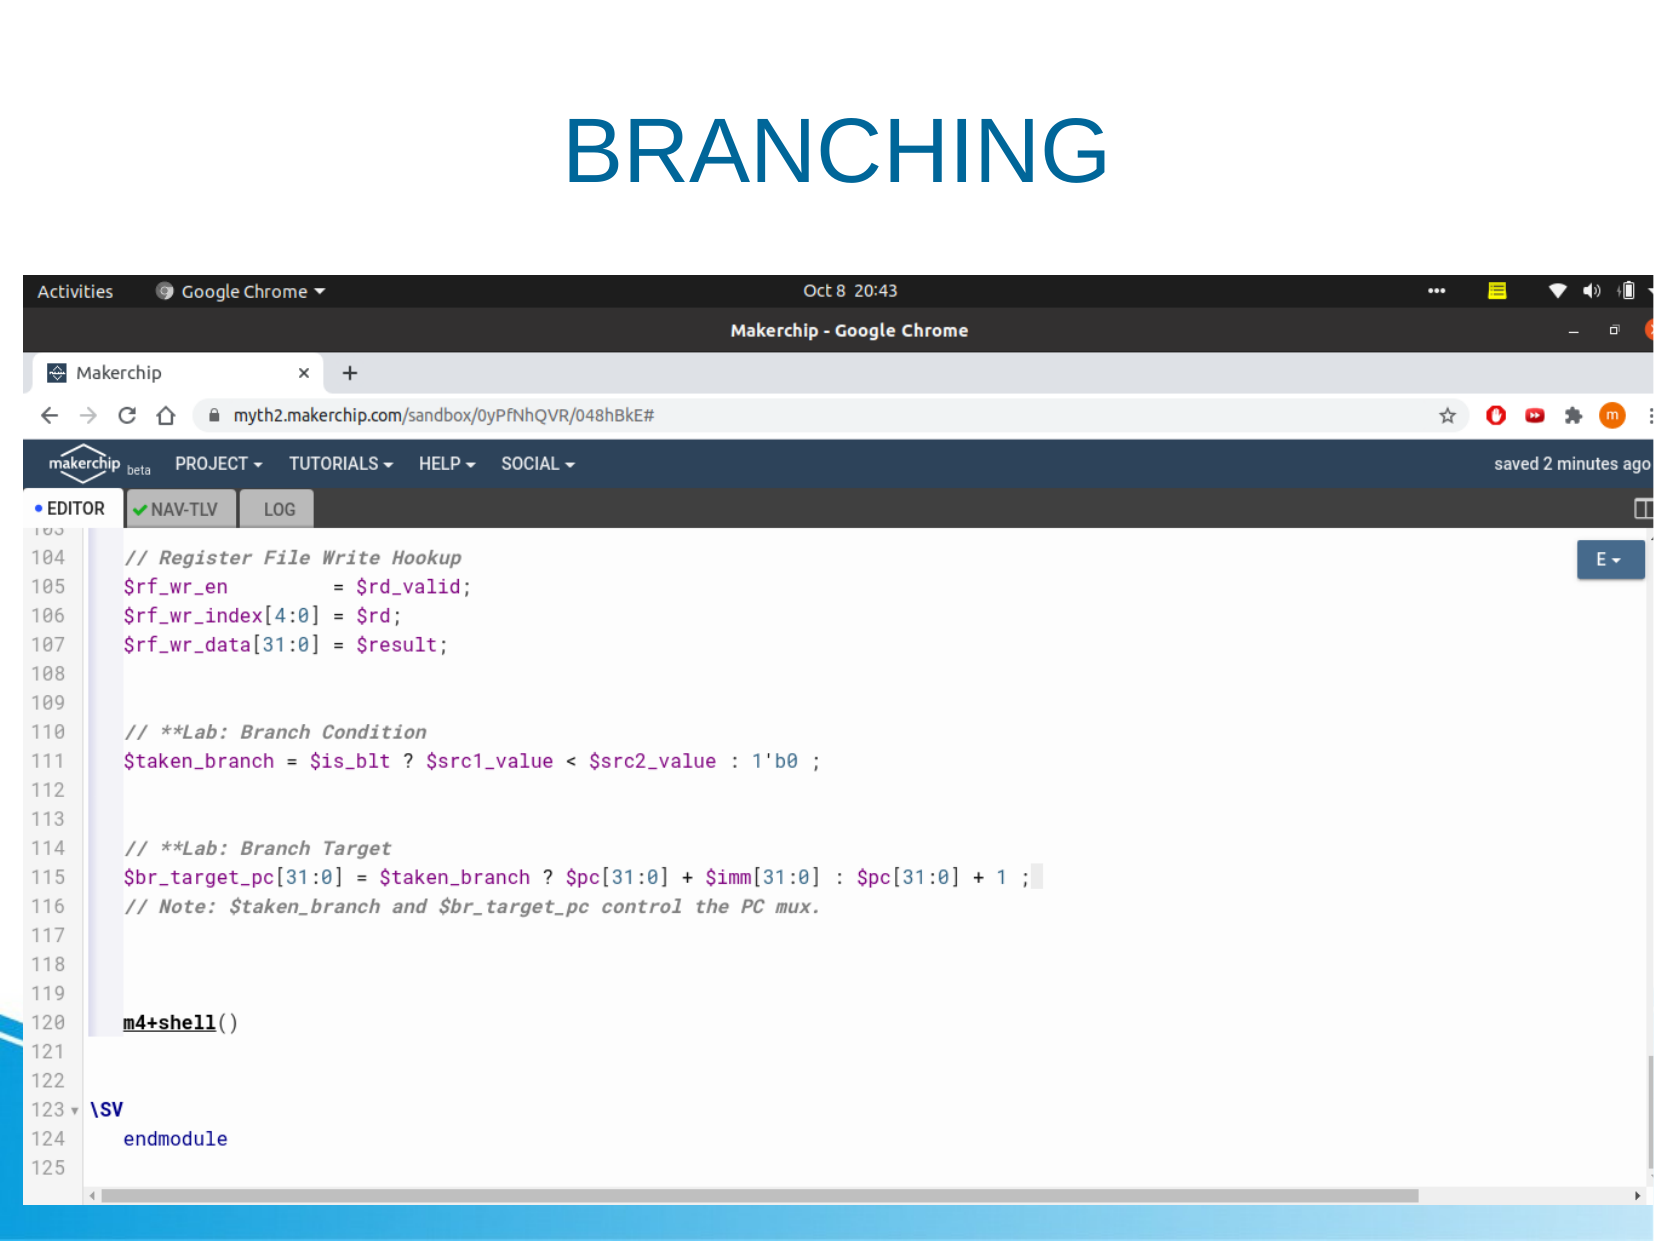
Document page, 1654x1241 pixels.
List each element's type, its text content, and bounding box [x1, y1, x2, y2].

picture [0, 275, 1654, 1241]
title BRANCHING [106, 47, 1595, 255]
